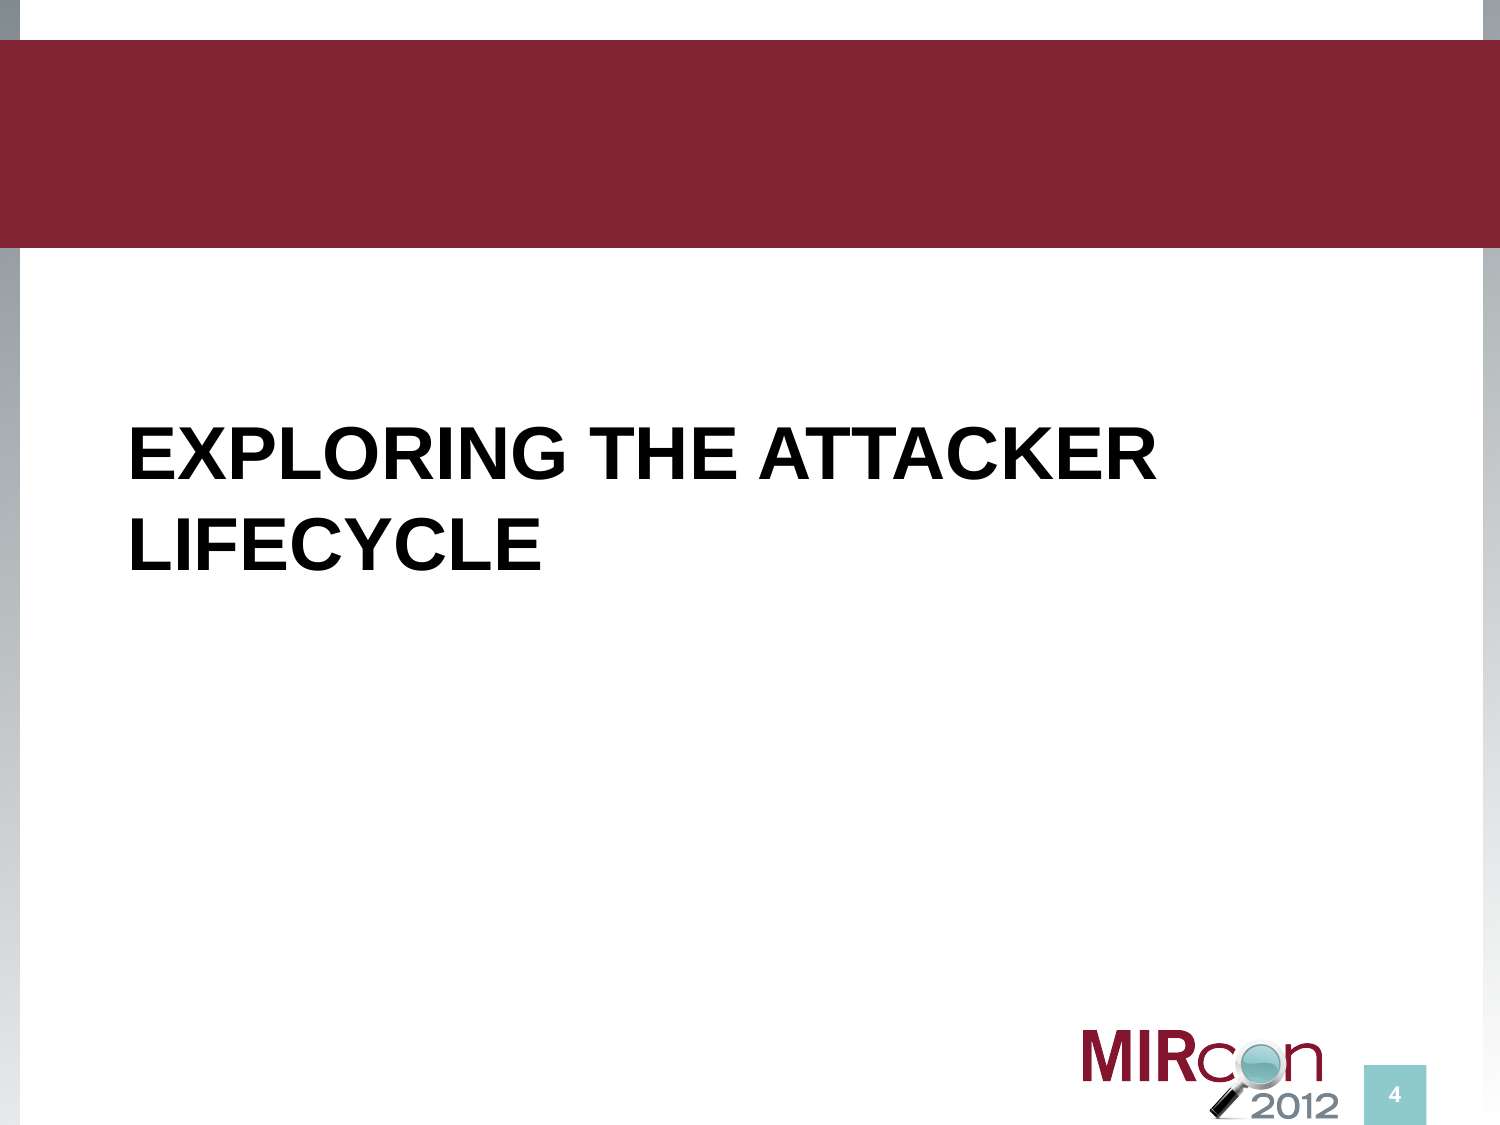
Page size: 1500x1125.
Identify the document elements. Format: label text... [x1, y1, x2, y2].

title Exploring the Attacker Lifecycle [112, 346, 1388, 601]
